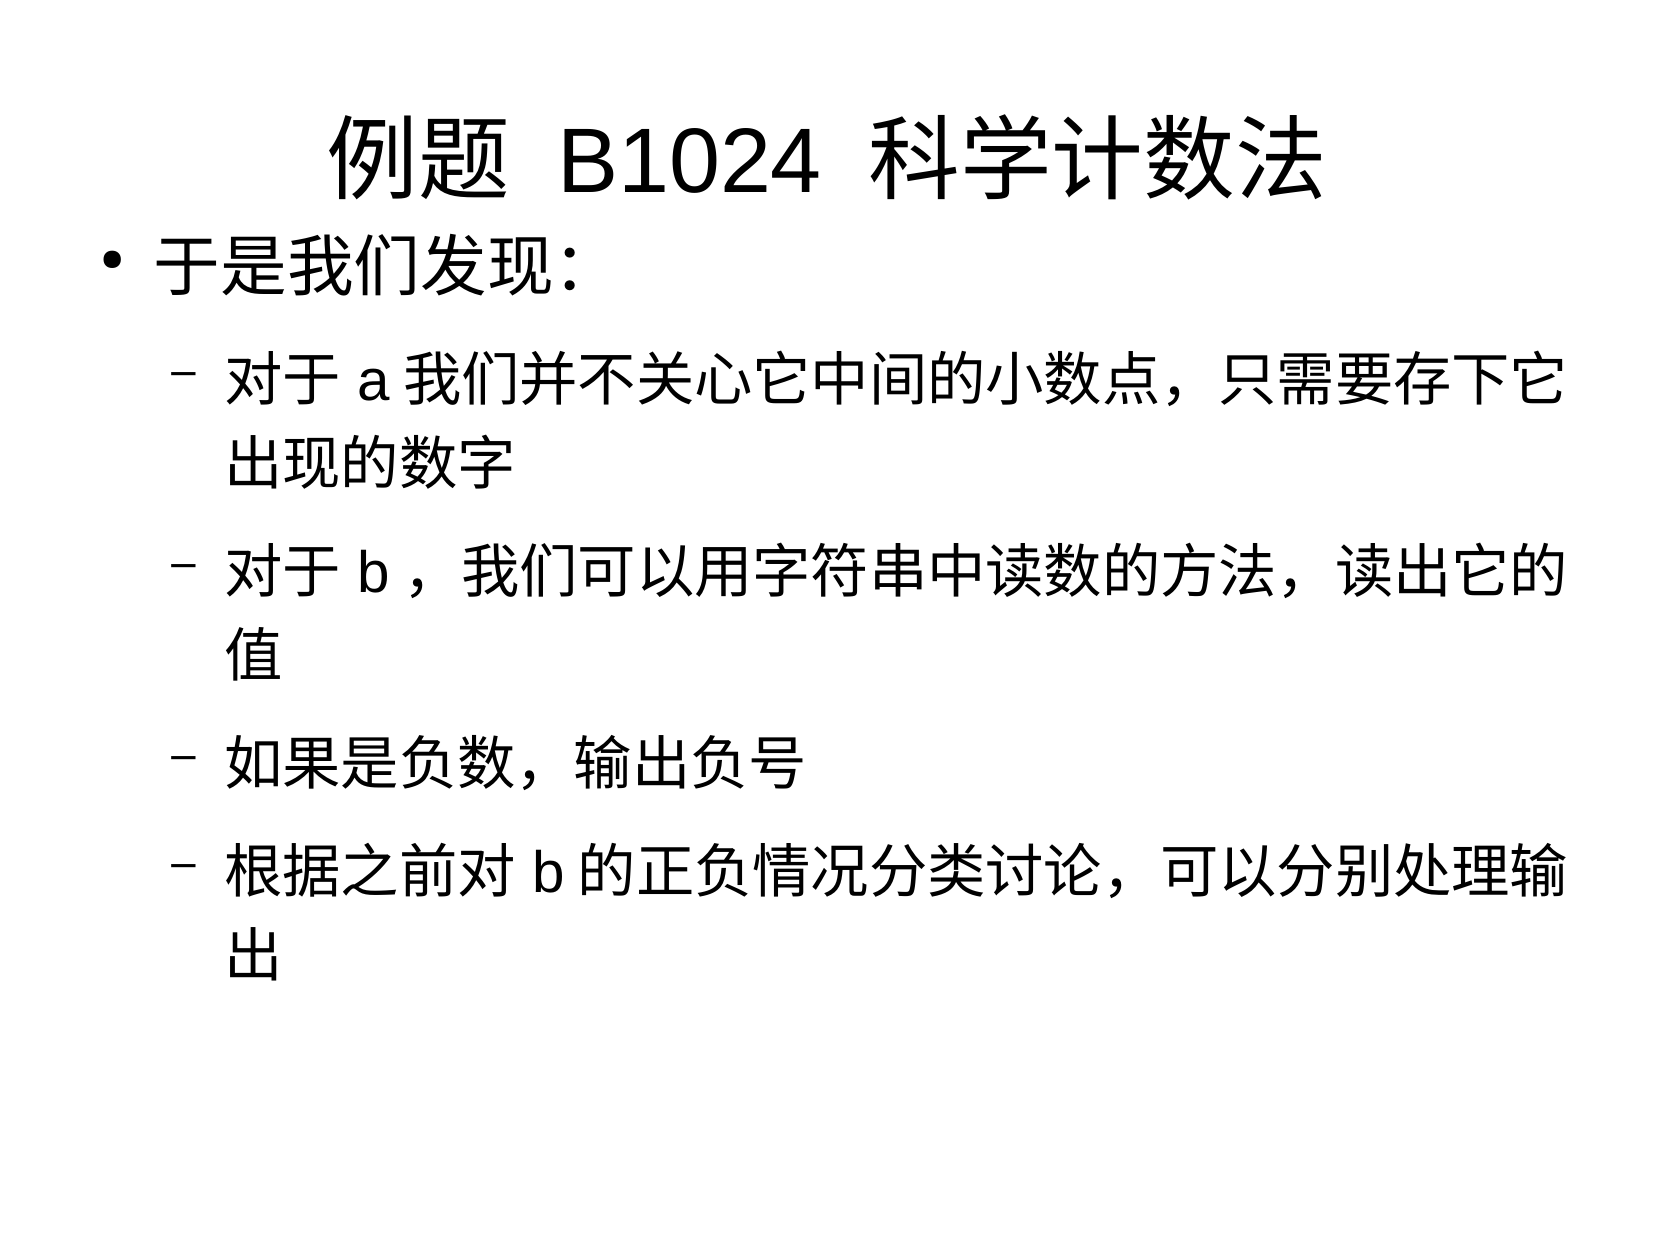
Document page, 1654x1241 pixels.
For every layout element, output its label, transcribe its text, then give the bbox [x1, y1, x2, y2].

title 例题 B1024 科学计数法 [82, 49, 1571, 212]
list 于是我们发现： 对于a我们并不关心它中间的小数点，只需要存下它出现的数字 对于b，我们可以用字符串中读数的方法，读出它的值 如果是负数，输出负号 根据之前对b的正负情况分类讨论，可以分别处理输出 [82, 212, 1571, 1241]
